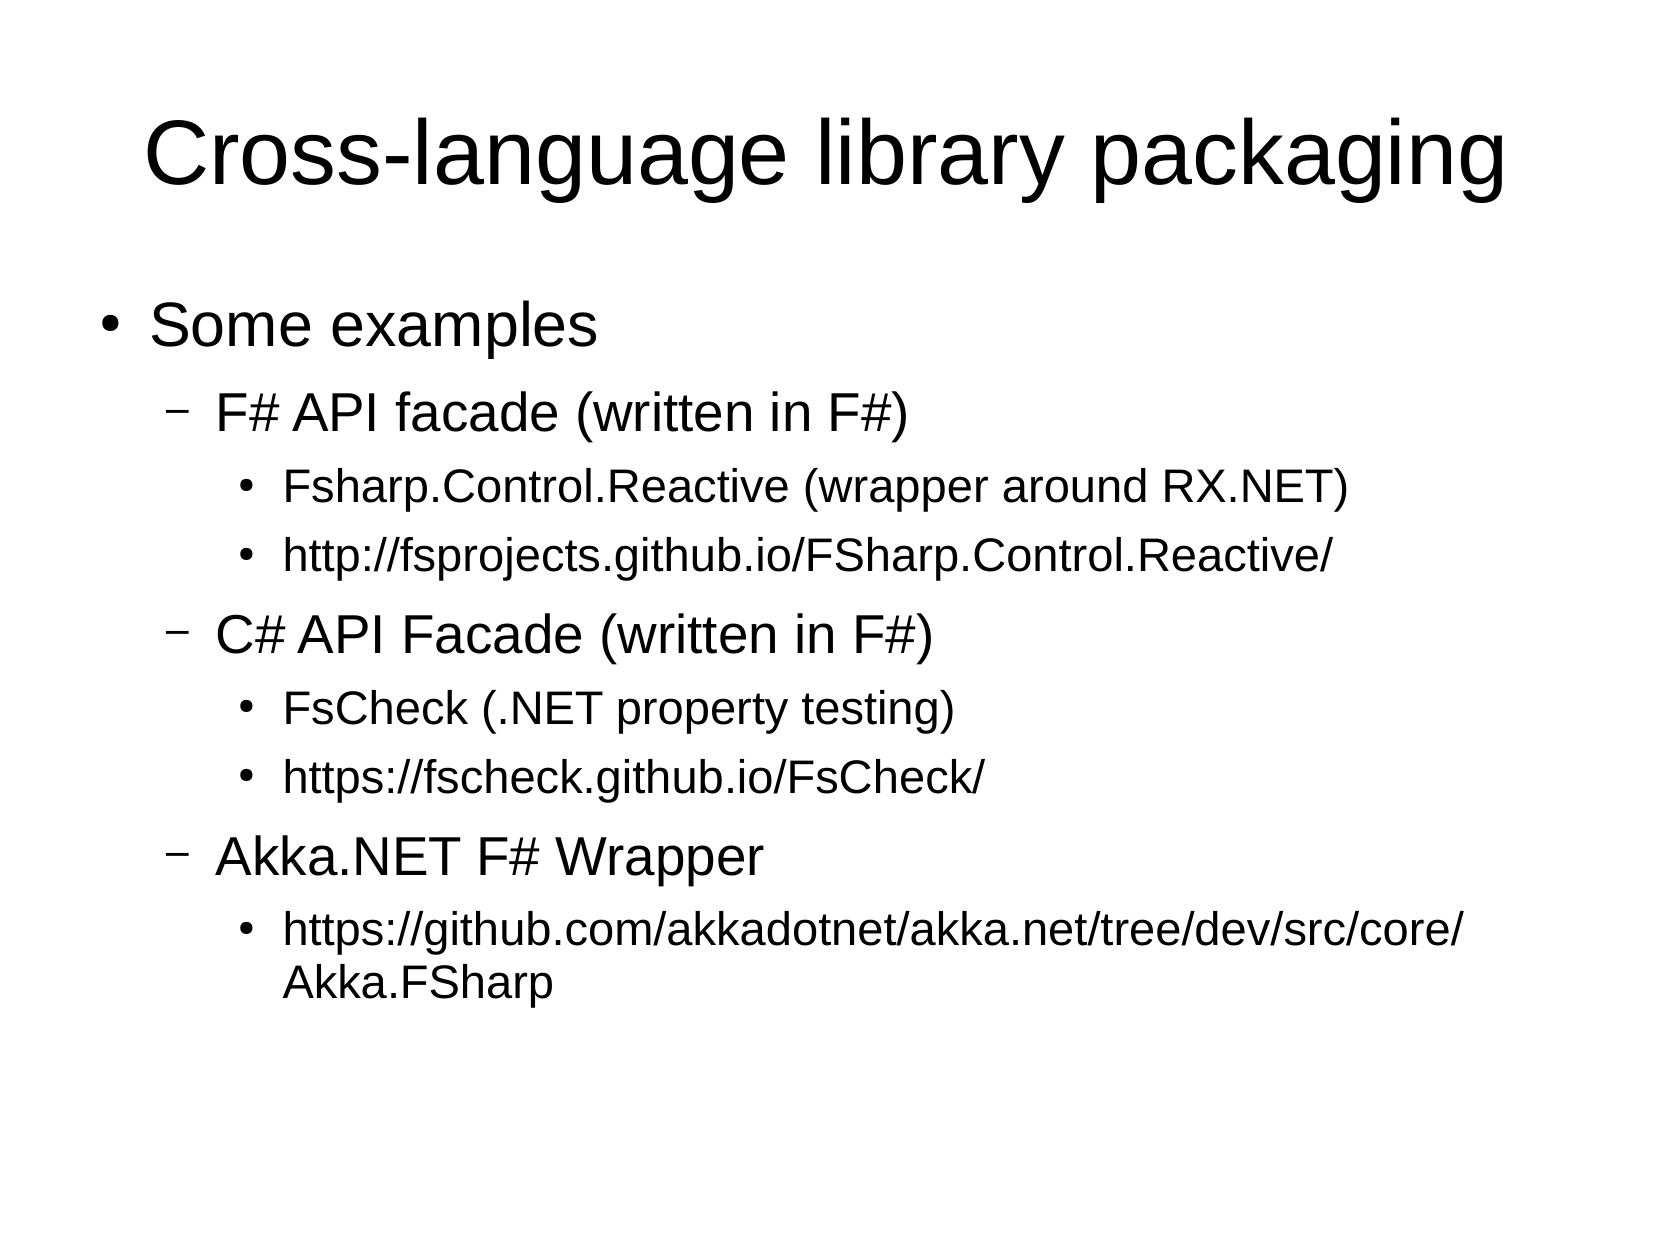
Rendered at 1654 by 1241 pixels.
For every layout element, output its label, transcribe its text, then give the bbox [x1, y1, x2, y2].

title Cross-language library packaging [82, 49, 1571, 257]
list Some examples F# API facade (written in F#) Fsharp.Control.Reactive (wrapper around RX.NET) http://fsprojects.github.io/FSharp.Control.Reactive/ C# API Facade (written in F#) FsCheck (.NET property testing) https://fscheck.github.io/FsCheck/ Akka.NET F# Wrapper https://github.com/akkadotnet/akka.net/tree/dev/src/core/Akka.FSharp [82, 290, 1571, 1010]
